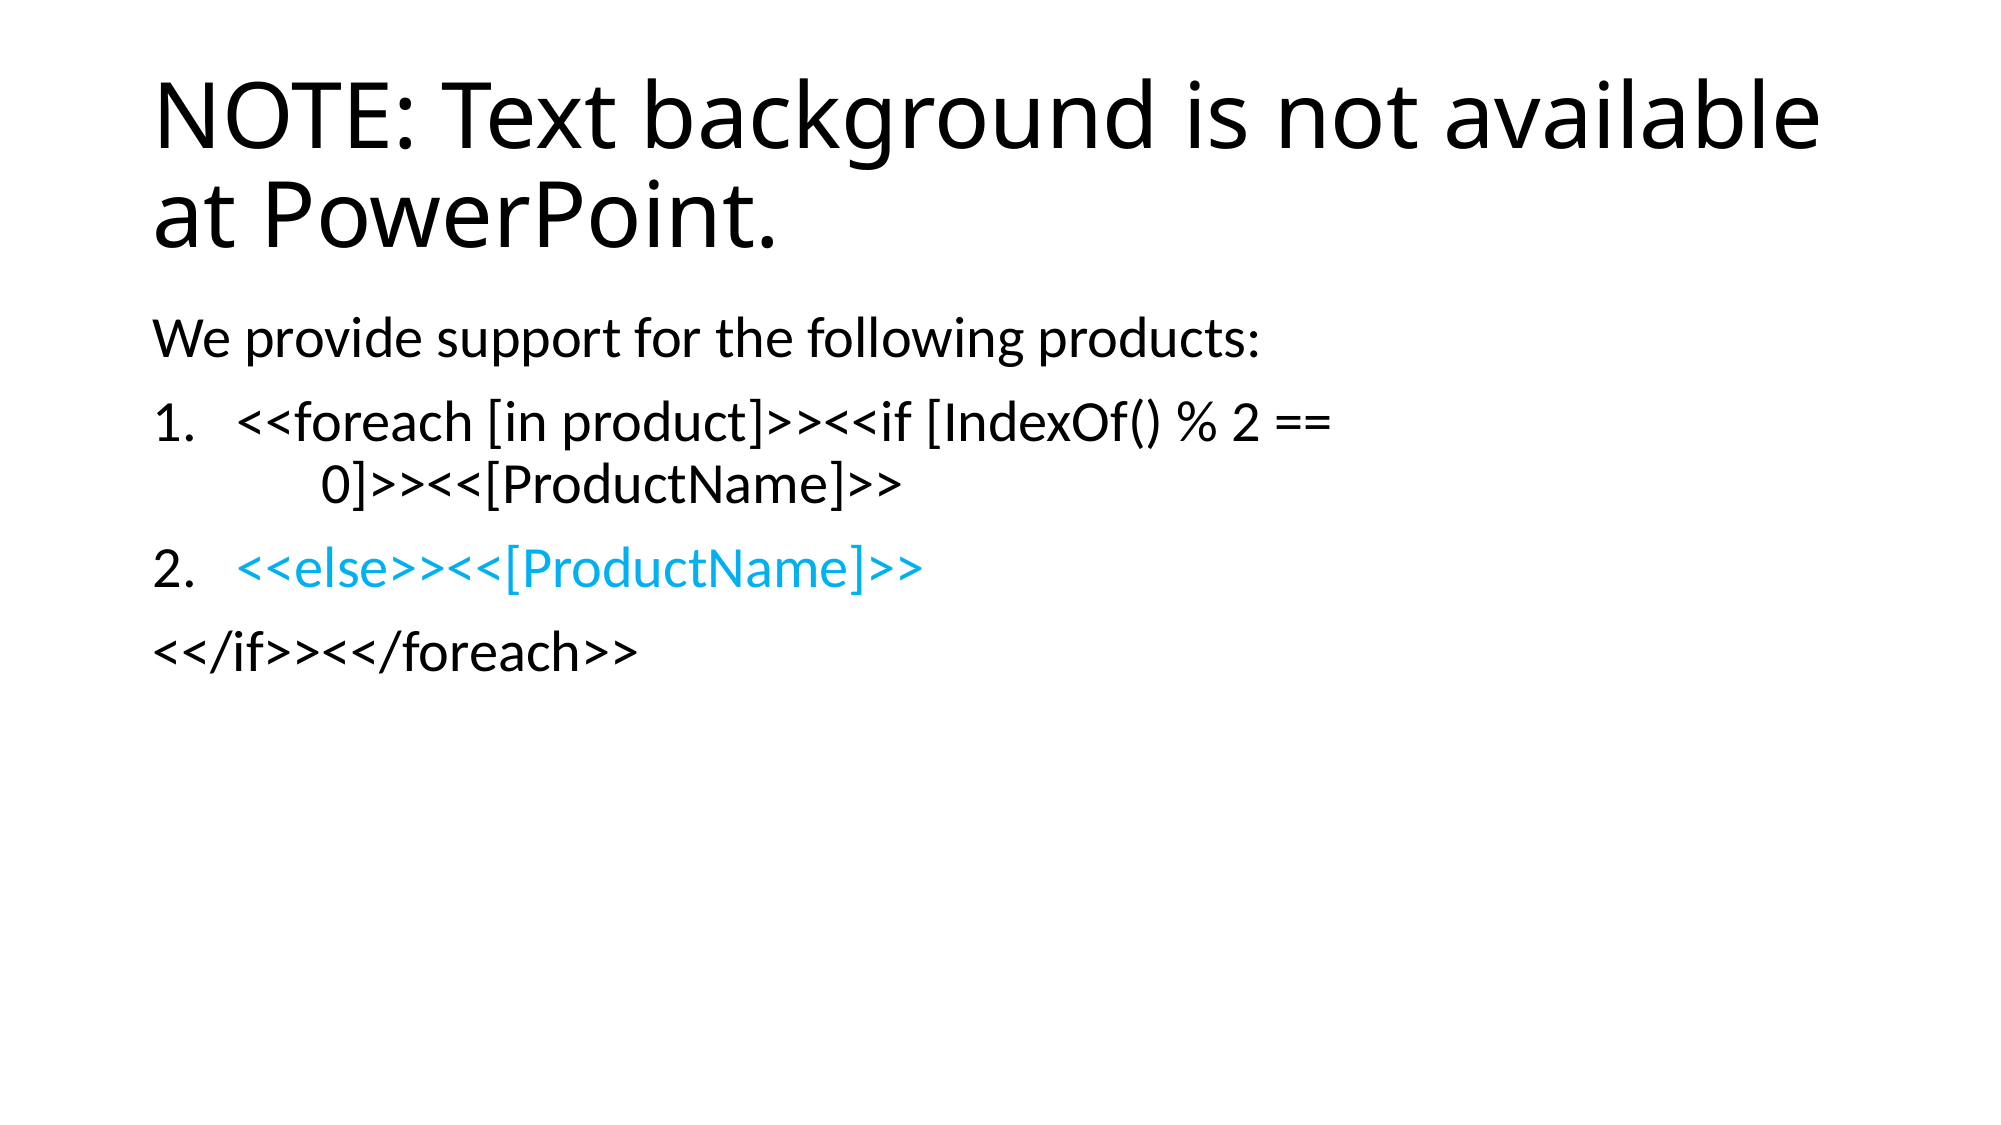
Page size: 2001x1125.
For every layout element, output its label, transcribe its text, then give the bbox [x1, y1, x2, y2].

title NOTE: Text background is not available at PowerPoint. [137, 59, 1863, 278]
list We provide support for the following products: <<foreach [in product]>><<if [IndexOf() % 2 == 0]>><<[ProductName]>> <<else>><<[ProductName]>> <</if>><</foreach>> [137, 299, 1863, 1014]
